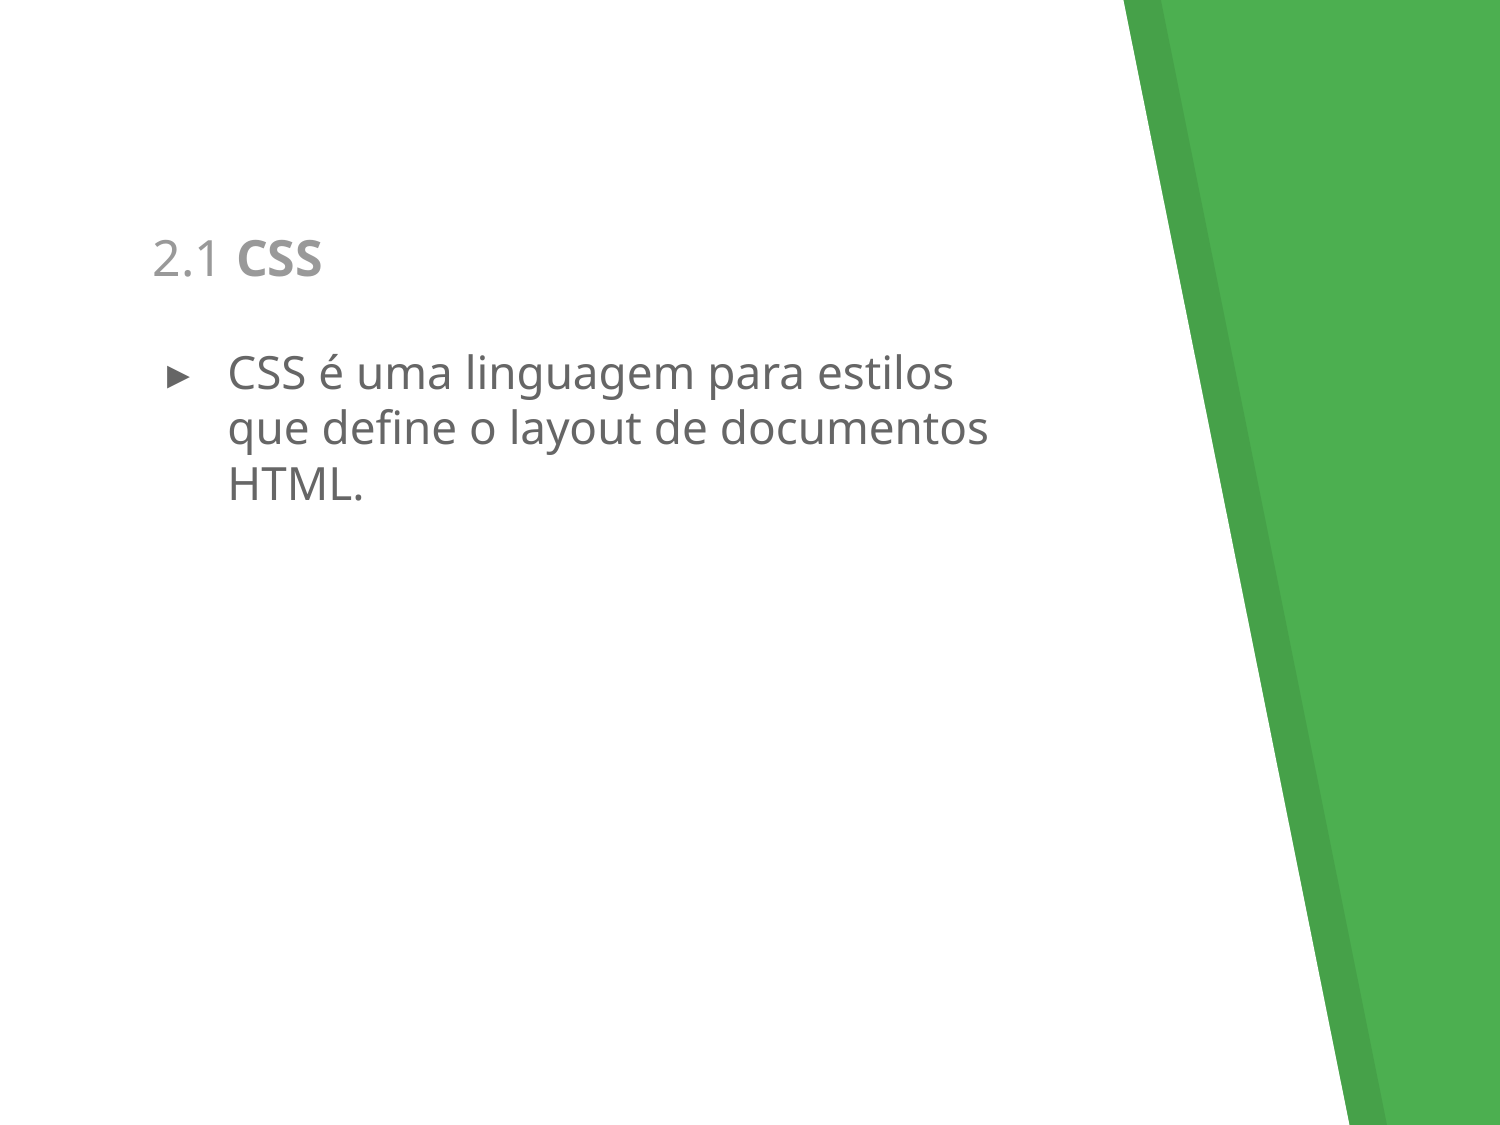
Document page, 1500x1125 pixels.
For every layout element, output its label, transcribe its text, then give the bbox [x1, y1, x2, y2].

list CSS é uma linguagem para estilos que define o layout de documentos HTML. [137, 329, 1011, 823]
title 2.1 CSS [137, 195, 1011, 302]
